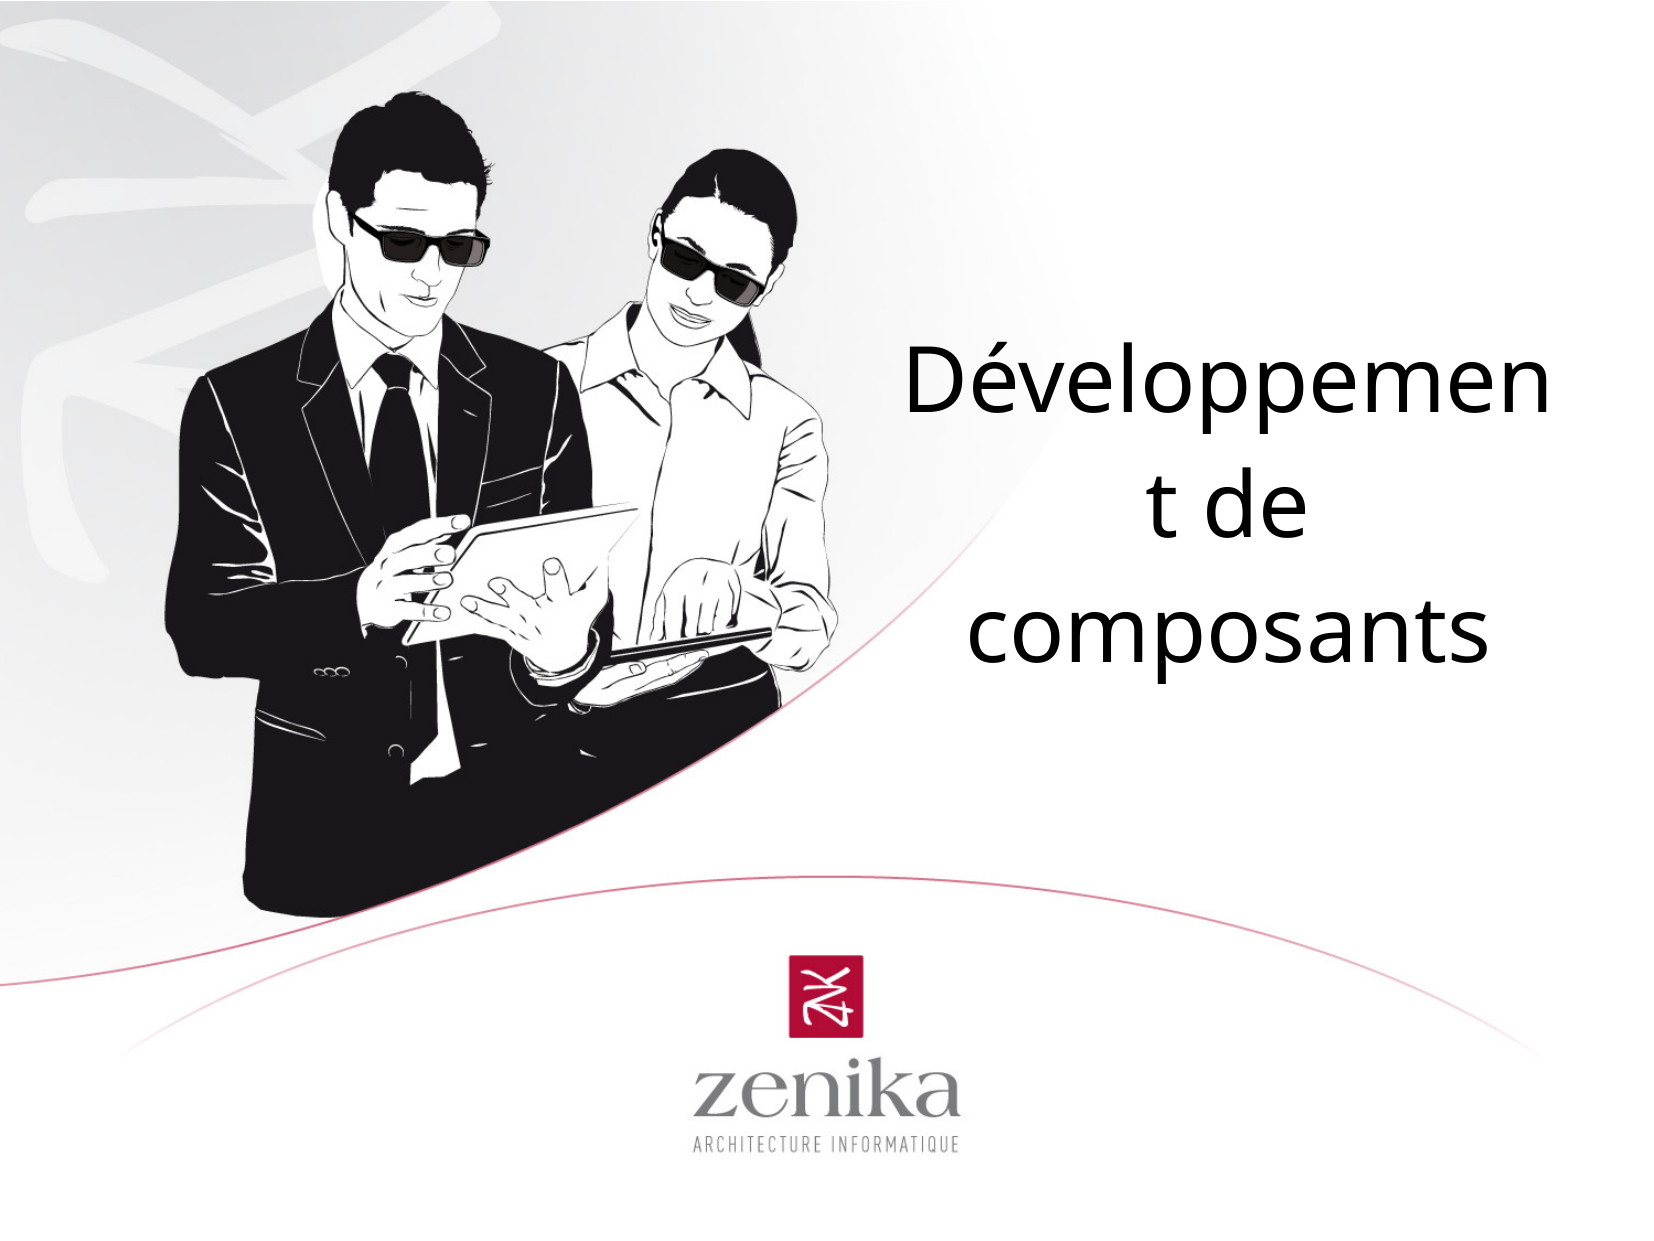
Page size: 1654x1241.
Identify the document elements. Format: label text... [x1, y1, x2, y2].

title Développement de composants [885, 341, 1571, 590]
picture [0, 1, 1652, 1241]
subtitle [885, 590, 1571, 875]
